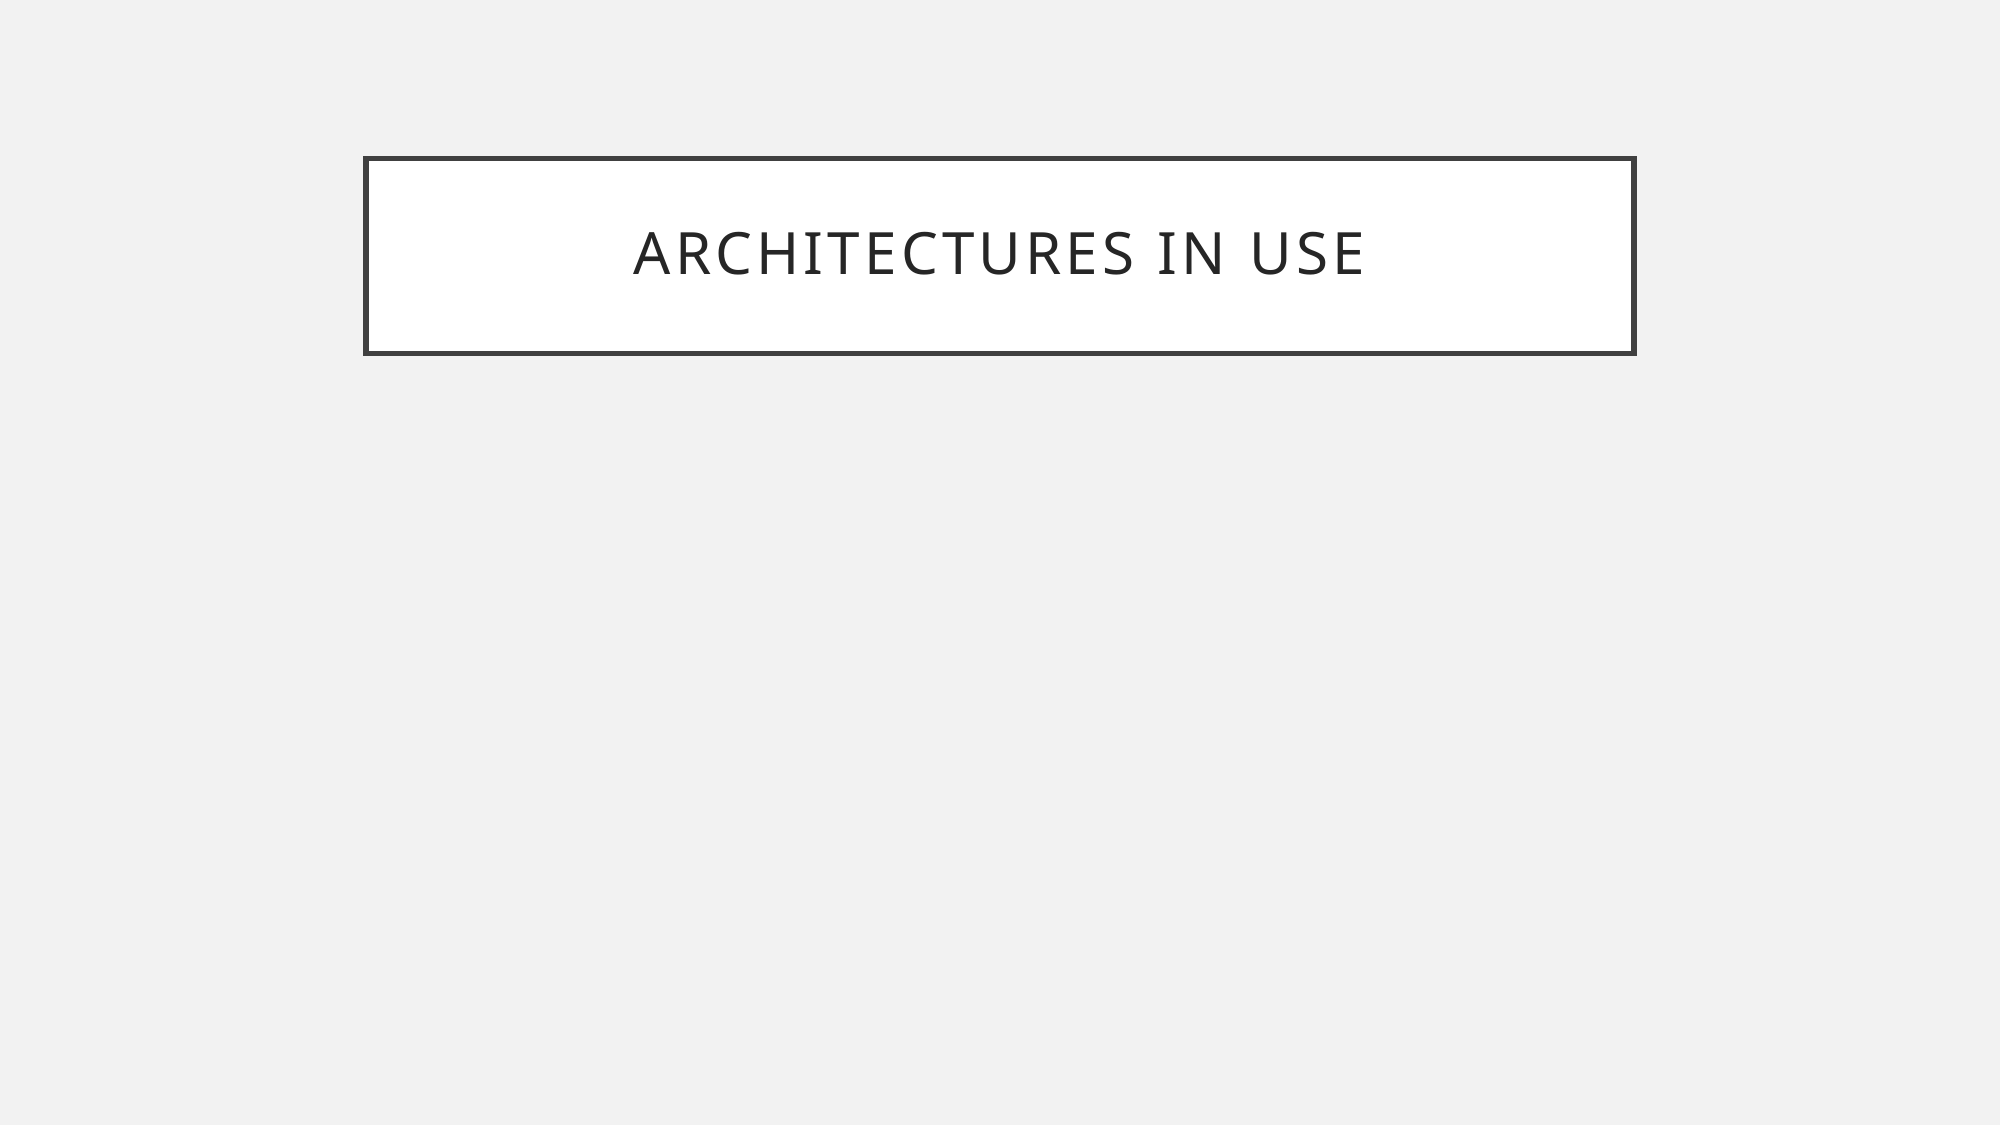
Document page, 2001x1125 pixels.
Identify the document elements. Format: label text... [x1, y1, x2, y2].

title Architectures in use [366, 158, 1634, 354]
